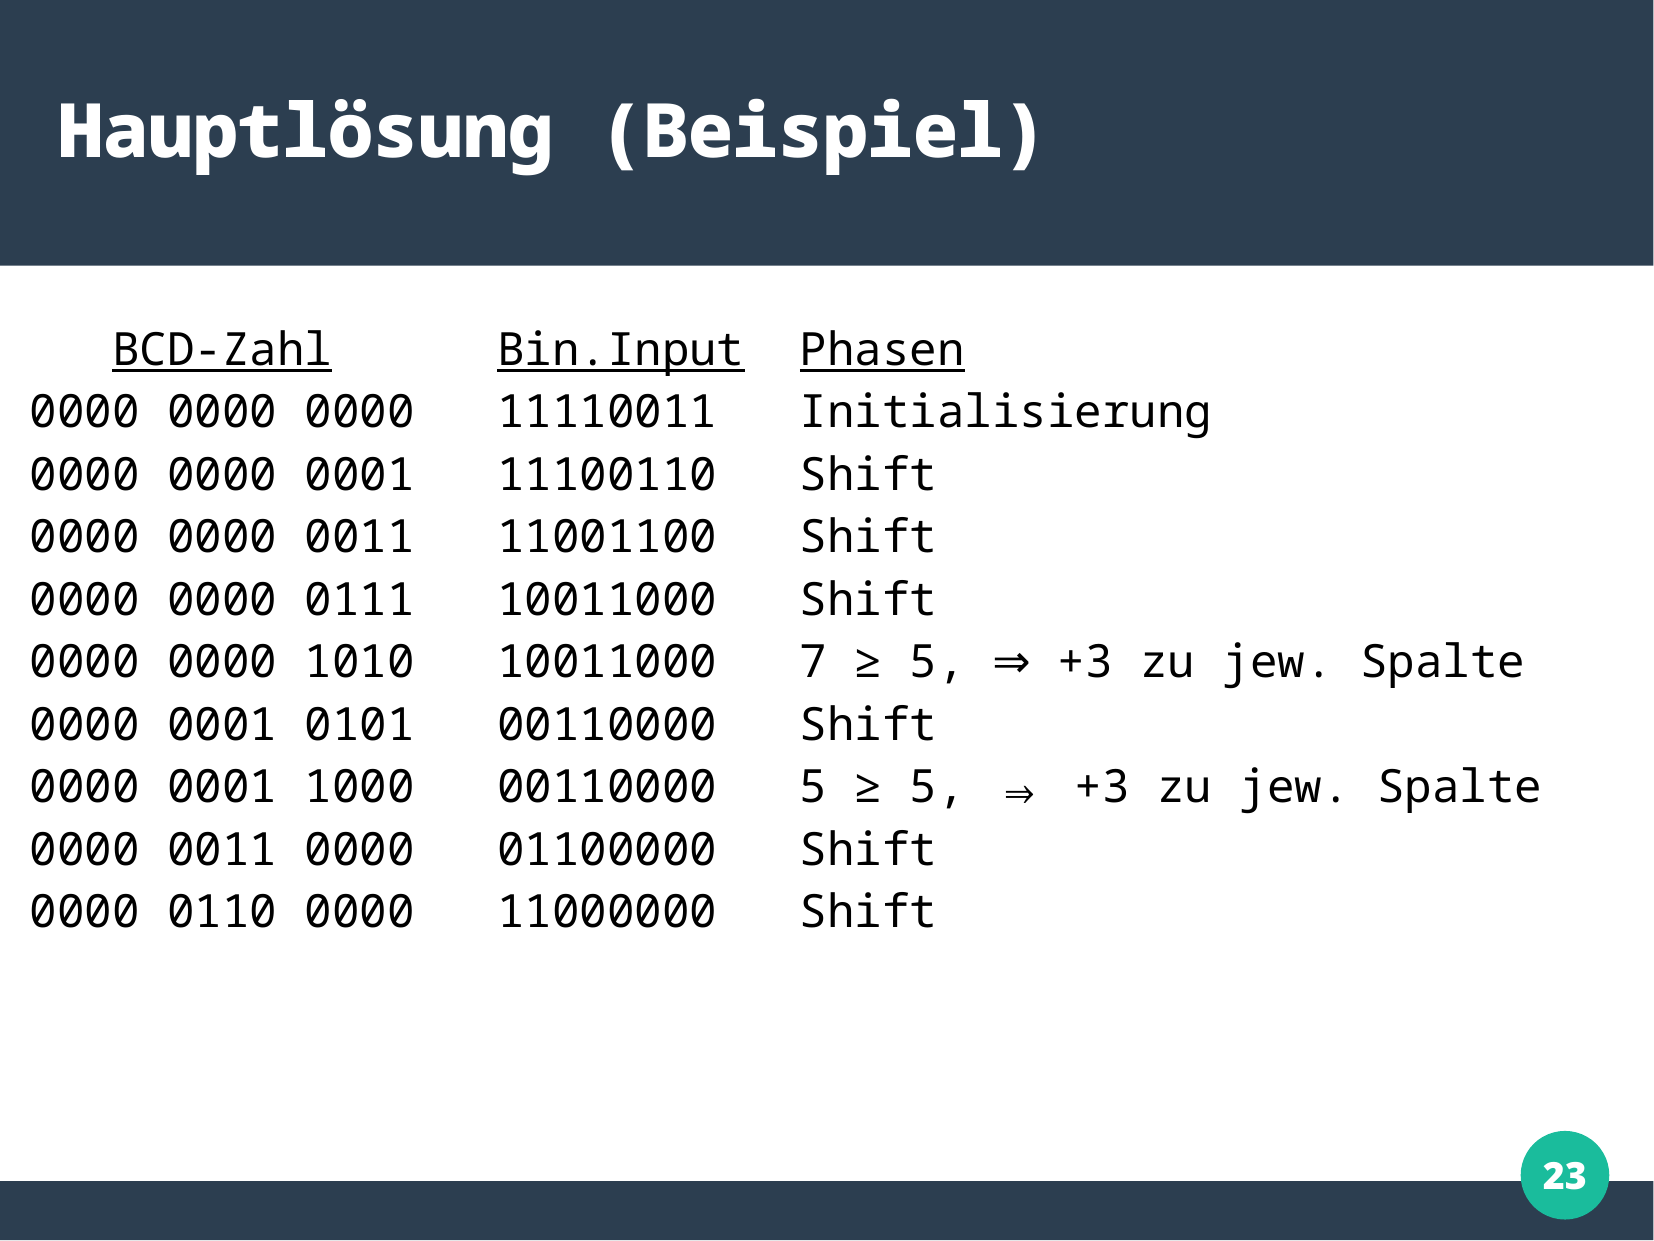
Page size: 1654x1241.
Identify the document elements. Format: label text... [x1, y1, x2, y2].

title Hauptlösung (Beispiel) [59, 49, 1595, 207]
text_box BCD-Zahl Bin.Input Phasen 0000 0000 0000 11110011 Initialisierung 0000 0000 0001 11100110 Shift 0000 0000 0011 11001100 Shift 0000 0000 0111 10011000 Shift 0000 0000 1010 10011000 7 ≥ 5, ⇒ +3 zu jew. Spalte 0000 0001 0101 00110000 Shift 0000 0001 1000 00110000 5 ≥ 5, ⇒ +3 zu jew. Spalte 0000 0011 0000 01100000 Shift 0000 0110 0000 11000000 Shift [15, 308, 1636, 1241]
